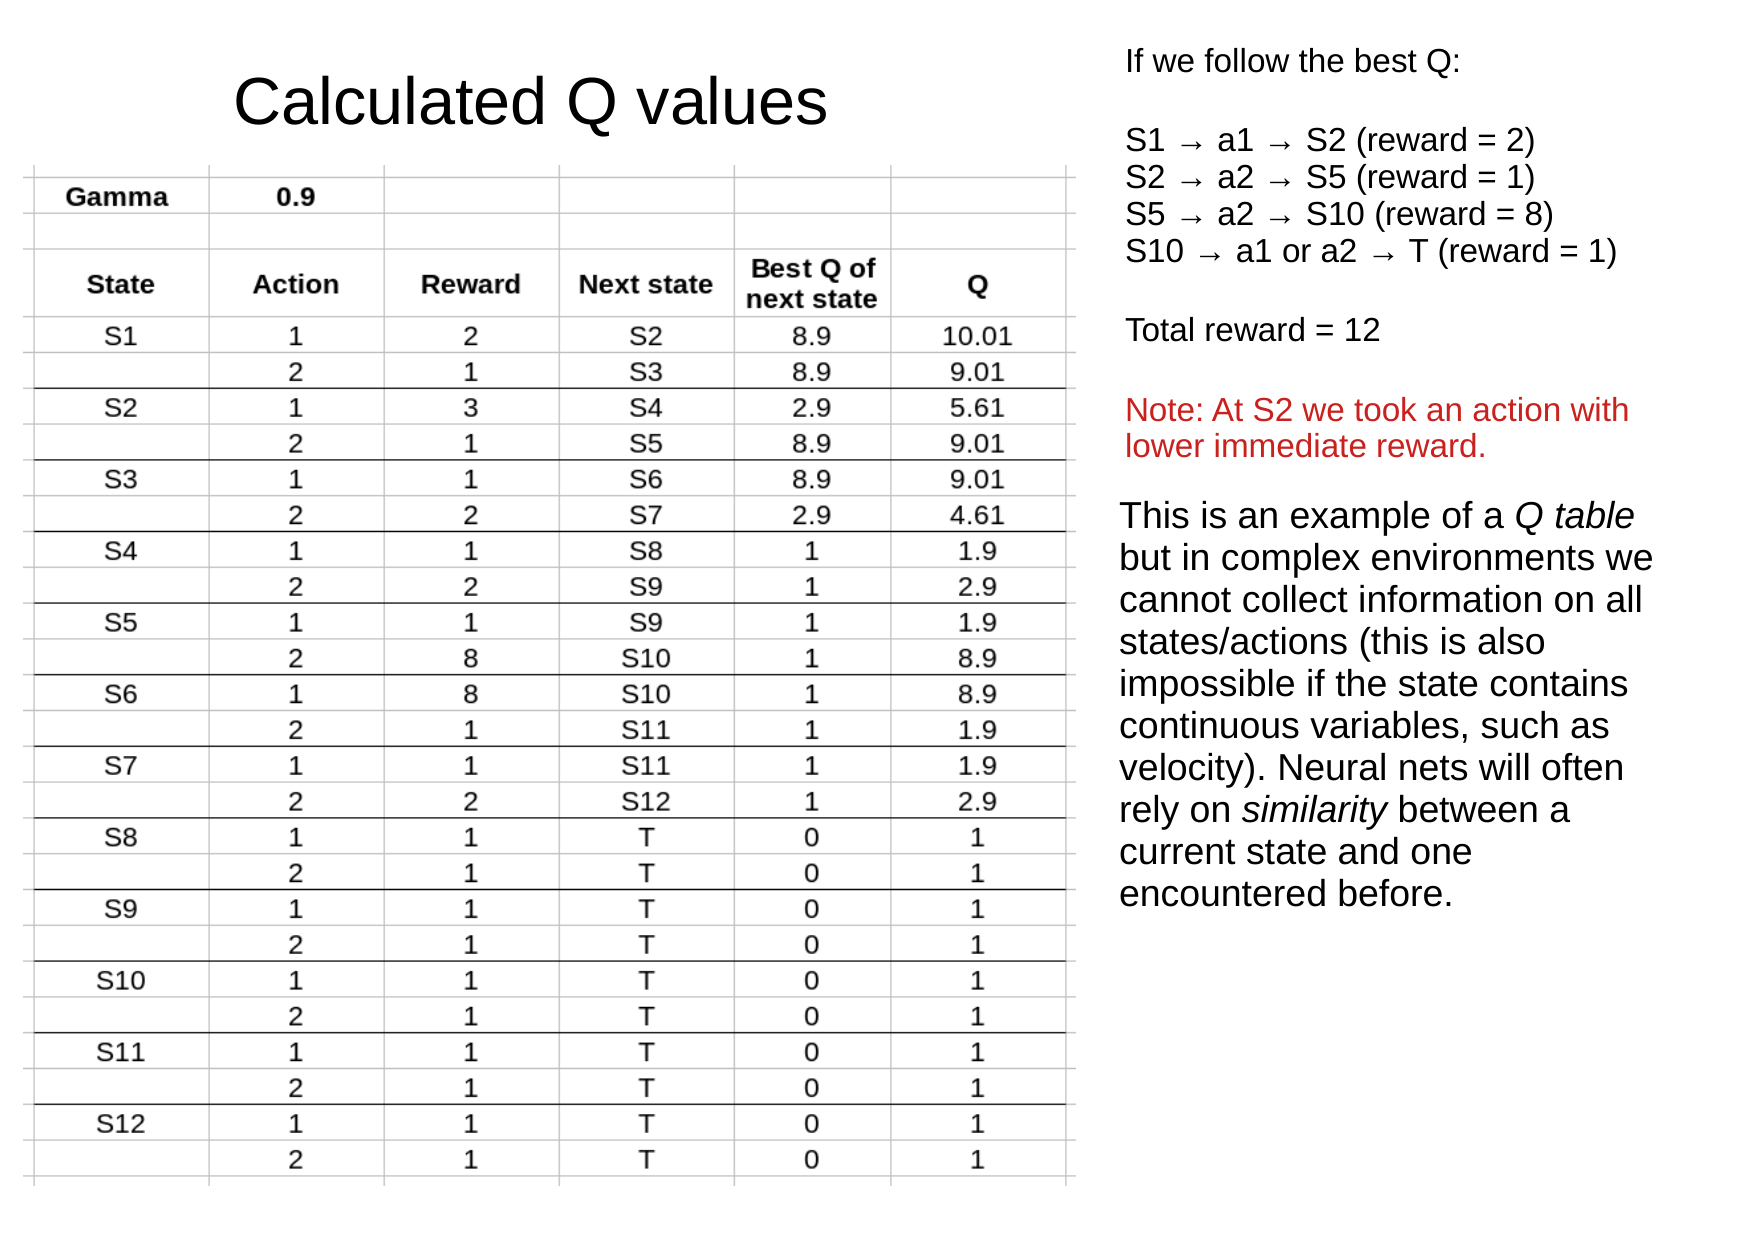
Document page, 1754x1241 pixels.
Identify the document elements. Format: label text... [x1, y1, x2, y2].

text_box If we follow the best Q: S1 → a1 → S2 (reward = 2) S2 → a2 → S5 (reward = 1) S5 → a2 → S10 (reward = 8) S10 → a1 or a2 → T (reward = 1) Total reward = 12 Note: At S2 we took an action with lower immediate reward. [1110, 35, 1701, 513]
picture [23, 165, 1076, 1186]
title Calculated Q values [35, 37, 1028, 165]
text_box This is an example of a Q table but in complex environments we cannot collect information on all states/actions (this is also impossible if the state contains continuous variables, such as velocity). Neural nets will often rely on similarity between a current state and one encountered before. [1104, 487, 1695, 964]
